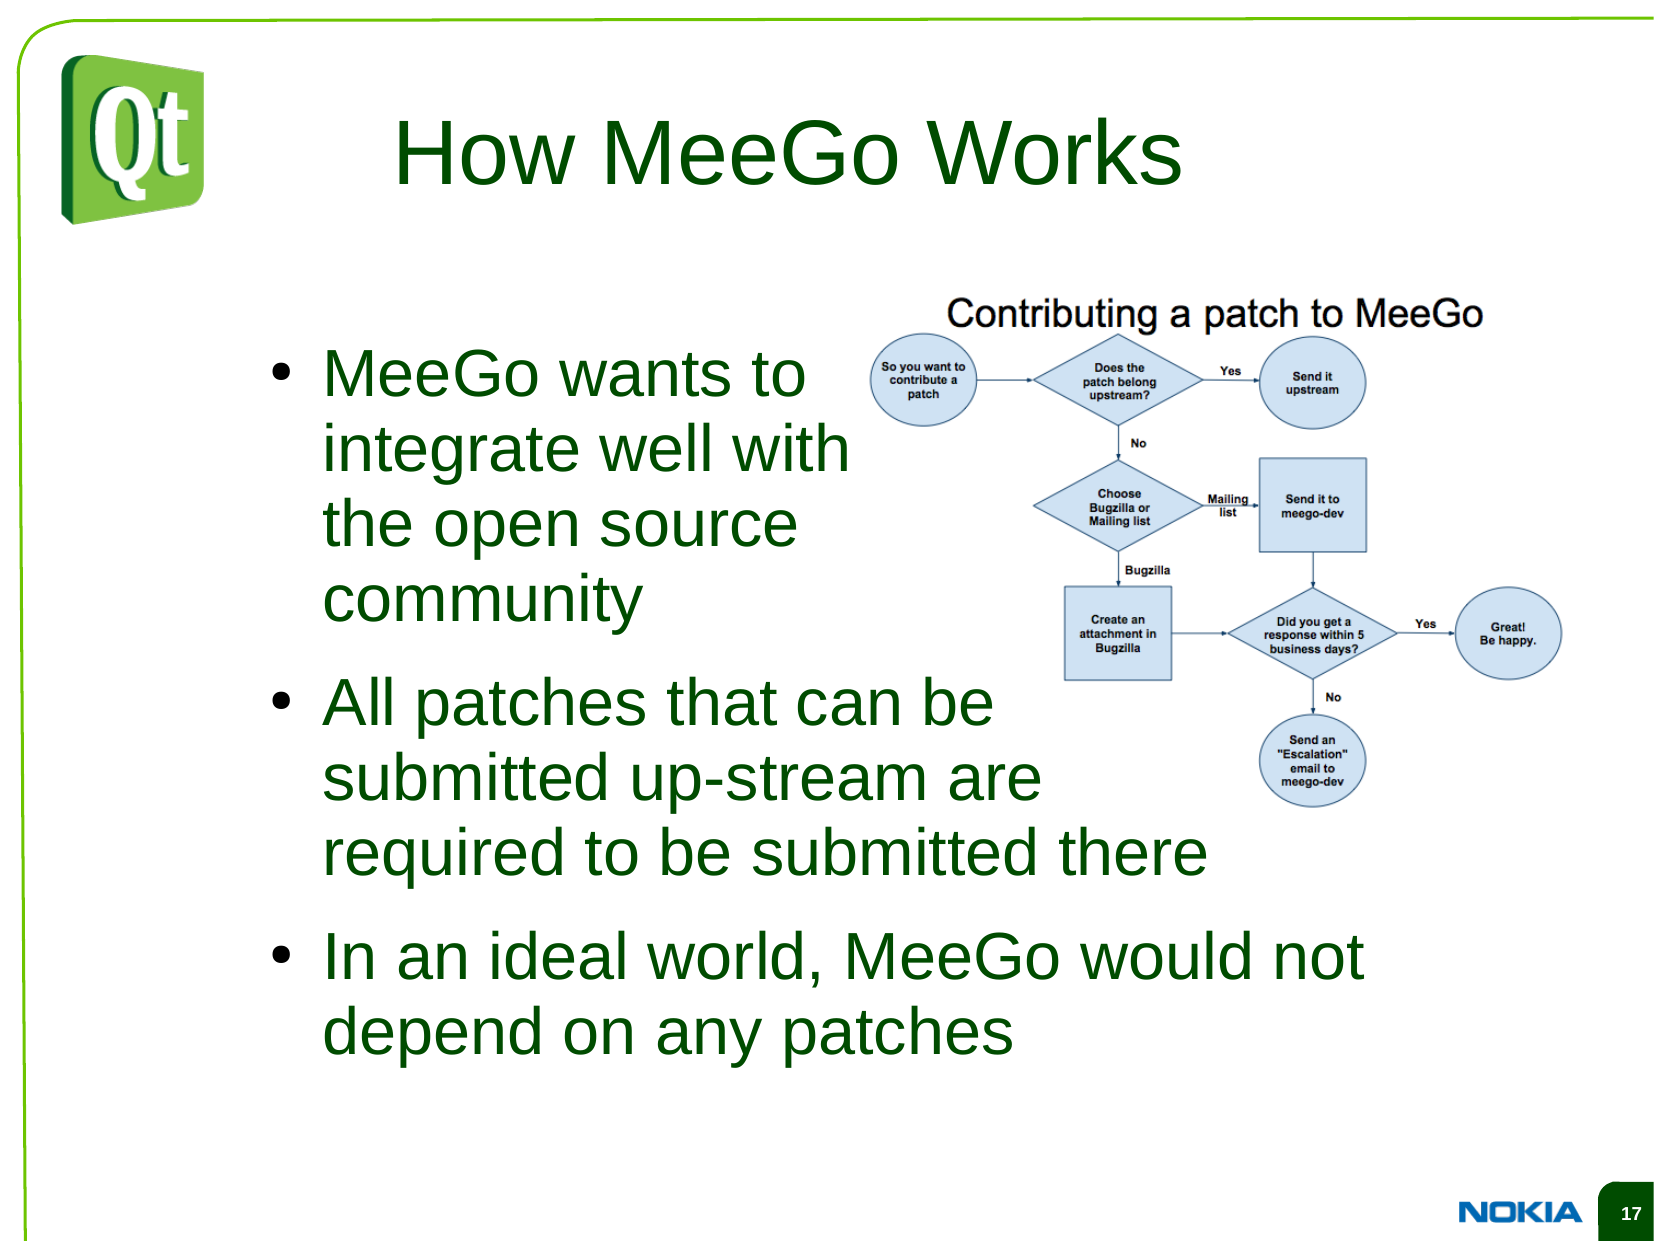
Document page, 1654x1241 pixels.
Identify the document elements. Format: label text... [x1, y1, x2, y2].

list MeeGo wants to integrate well with the open source community All patches that can be submitted up-stream are required to be submitted there In an ideal world, MeeGo would not depend on any patches [251, 336, 1571, 1141]
title How MeeGo Works [251, 56, 1327, 250]
picture [1459, 1201, 1583, 1223]
picture [862, 292, 1568, 336]
picture [61, 55, 204, 225]
